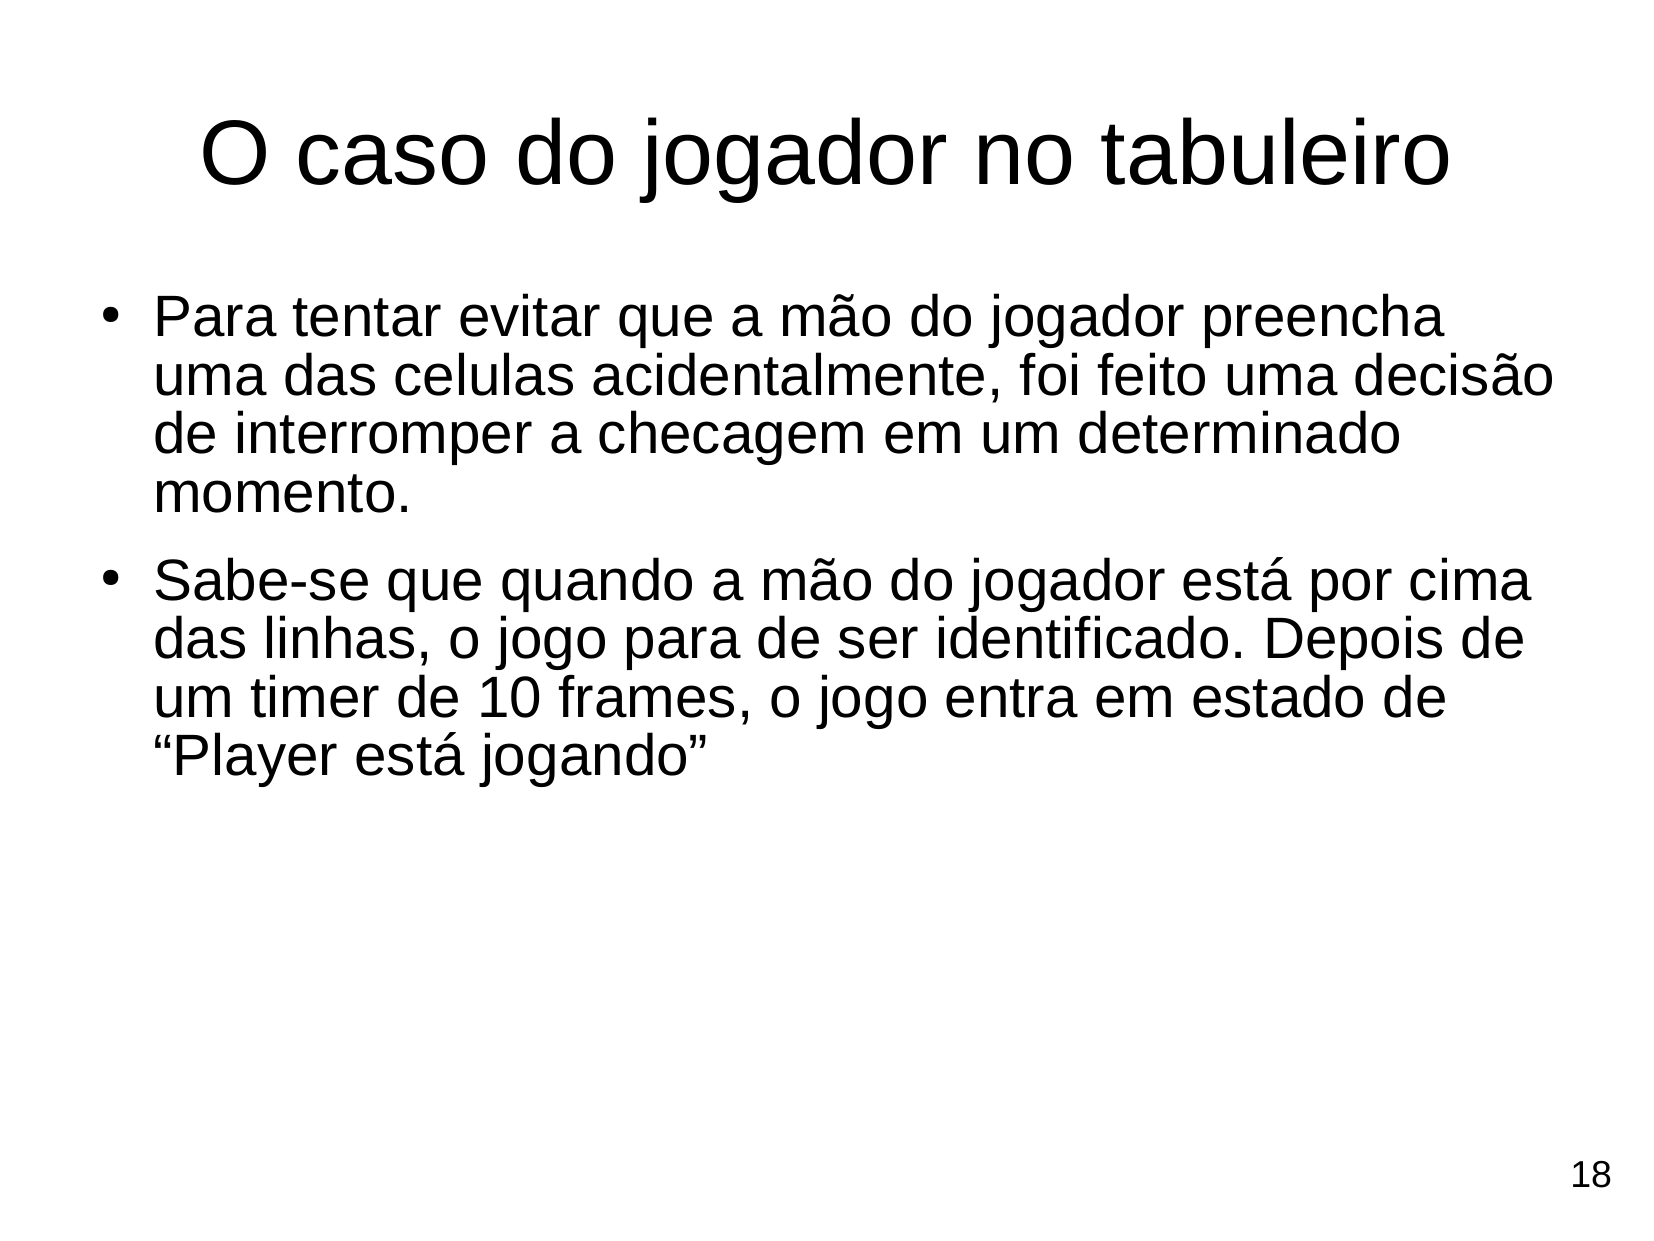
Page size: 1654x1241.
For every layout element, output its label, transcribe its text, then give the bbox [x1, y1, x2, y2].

text_box <número> [968, 1146, 1627, 1217]
title O caso do jogador no tabuleiro [82, 49, 1571, 257]
list Para tentar evitar que a mão do jogador preencha uma das celulas acidentalmente, foi feito uma decisão de interromper a checagem em um determinado momento. Sabe-se que quando a mão do jogador está por cima das linhas, o jogo para de ser identificado. Depois de um timer de 10 frames, o jogo entra em estado de “Player está jogando” [82, 290, 1571, 1010]
